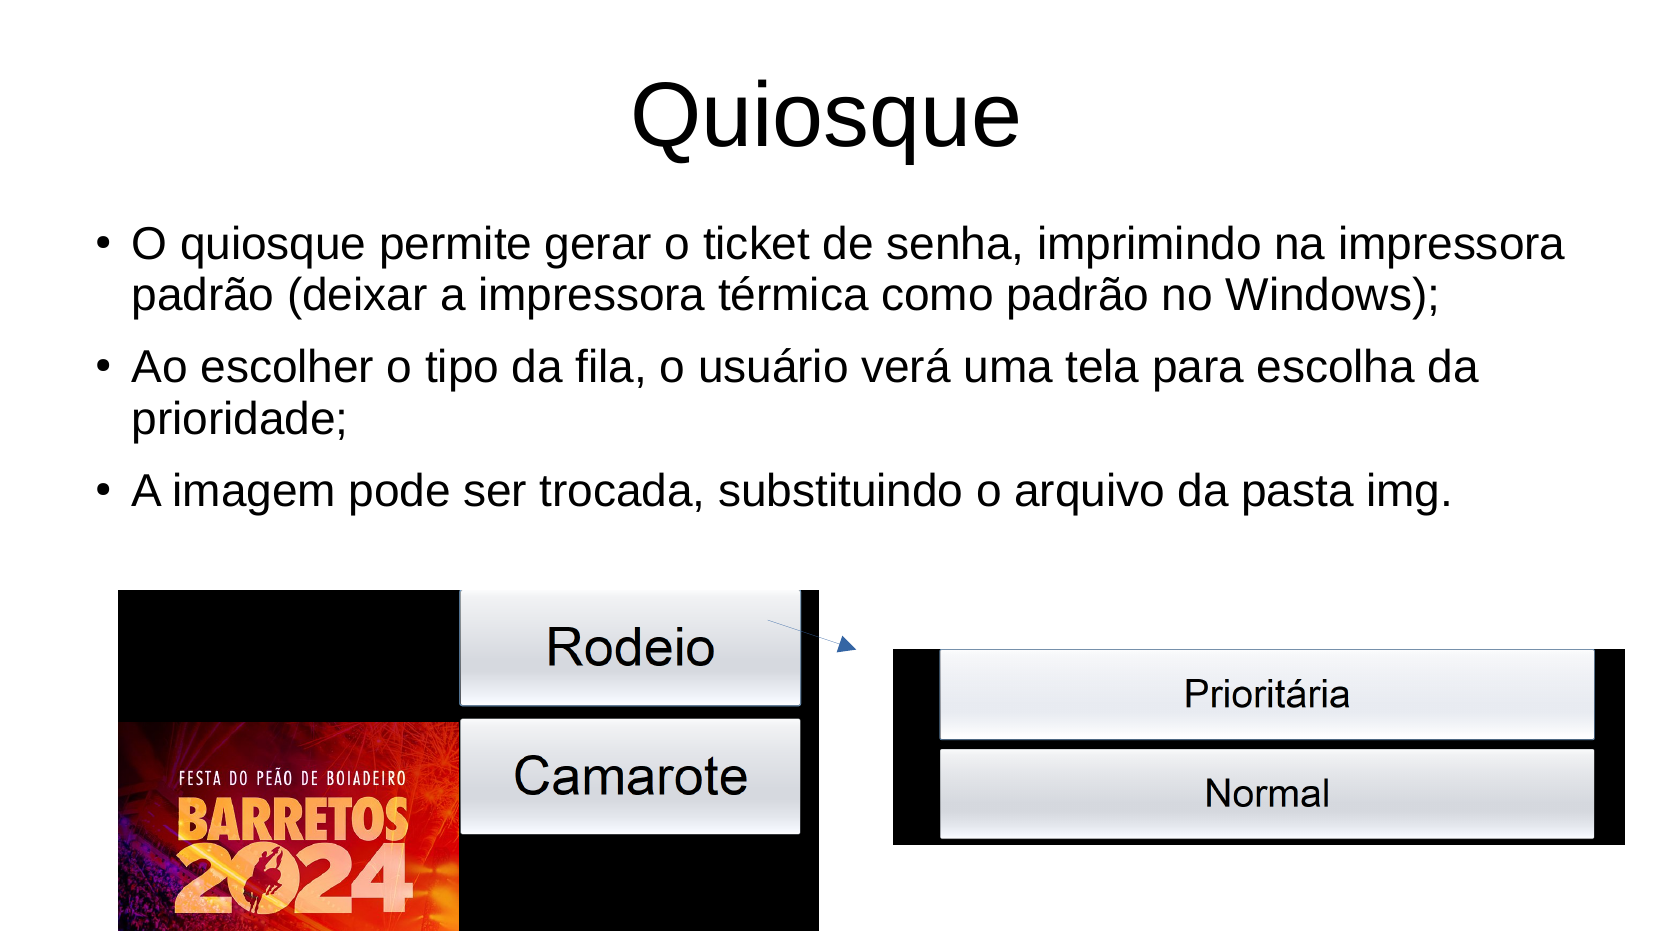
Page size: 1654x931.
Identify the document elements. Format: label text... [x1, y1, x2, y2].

list O quiosque permite gerar o ticket de senha, imprimindo na impressora padrão (deixar a impressora térmica como padrão no Windows); Ao escolher o tipo da fila, o usuário verá uma tela para escolha da prioridade; A imagem pode ser trocada, substituindo o arquivo da pasta img. [82, 217, 1571, 562]
title Quiosque [82, 37, 1571, 193]
picture [893, 649, 1625, 845]
picture [118, 590, 819, 931]
